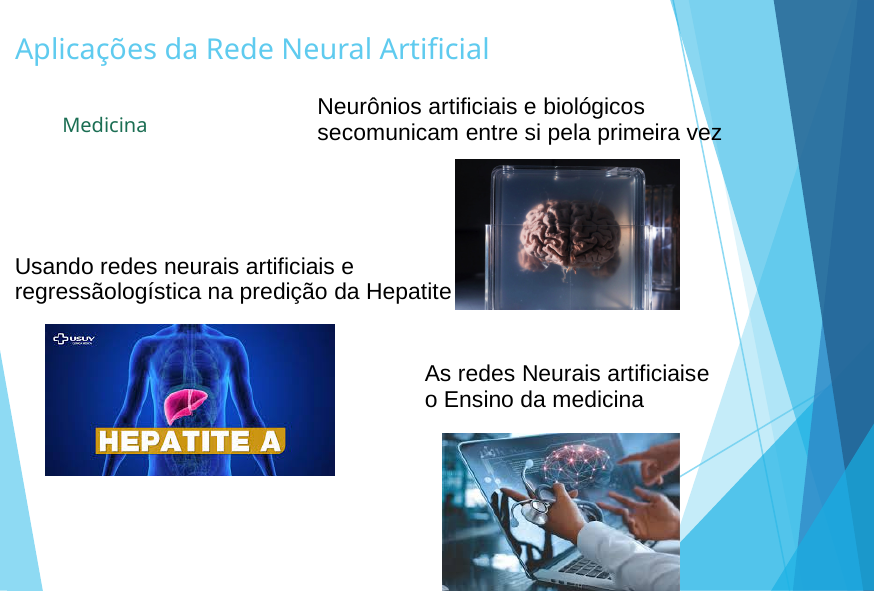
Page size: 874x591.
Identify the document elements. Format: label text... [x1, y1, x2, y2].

list Medicina [47, 105, 302, 145]
text_box As redes Neurais artificiais e o Ensino da medicina [410, 353, 766, 422]
title Aplicações da Rede Neural Artificial [0, 23, 787, 74]
picture [45, 324, 335, 476]
picture [442, 433, 680, 591]
picture [455, 160, 680, 310]
text_box Neurônios artificiais e biológicos se comunicam entre si pela primeira vez [302, 86, 706, 156]
text_box Usando redes neurais artificiais e regressão logística na predição da Hepatite A [0, 246, 449, 315]
